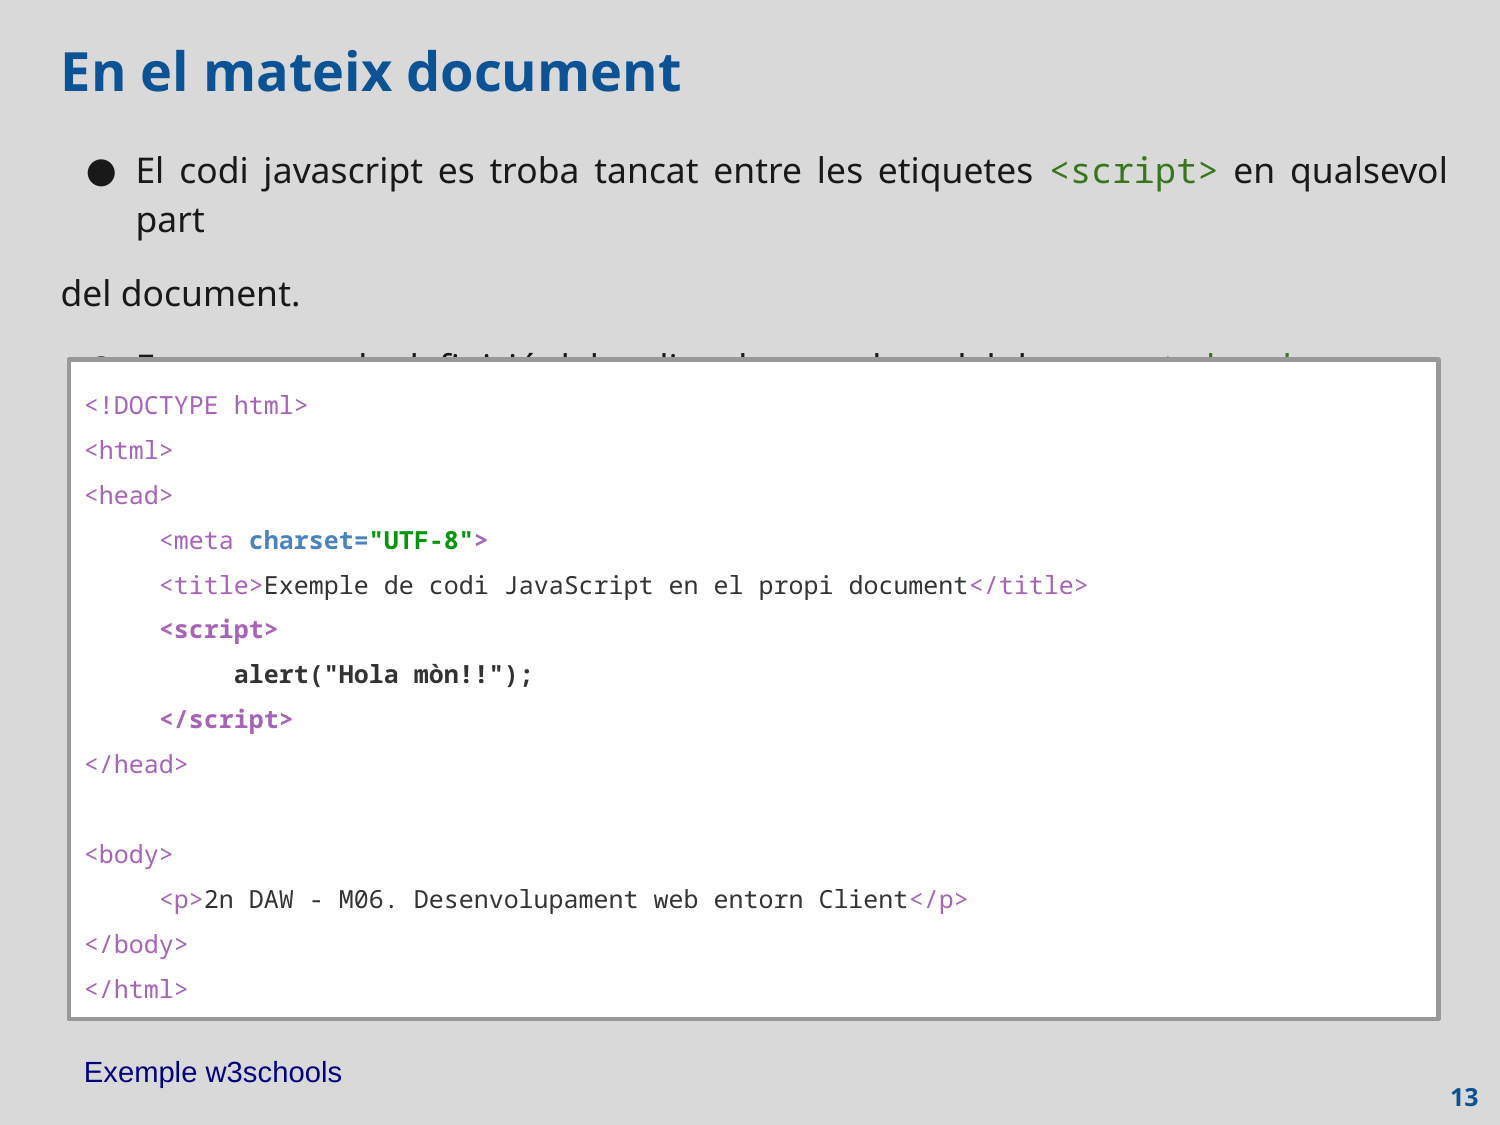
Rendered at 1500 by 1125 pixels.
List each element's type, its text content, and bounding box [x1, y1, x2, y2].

text_box Exemple w3schools [68, 1038, 681, 1095]
list El codi javascript es troba tancat entre les etiquetes <script> en qualsevol part del document. Es recomana la definició del codi en la capçalera del document <head>. [45, 126, 1464, 1049]
slide_number <número> [1395, 1072, 1494, 1125]
text_box <!DOCTYPE html> <html> <head> <meta charset="UTF-8"> <title>Exemple de codi JavaScript en el propi document</title> <script> alert("Hola mòn!!"); </script> </head> <body> <p>2n DAW - M06. Desenvolupament web entorn Client</p> </body> </html> [68, 359, 1439, 1019]
title En el mateix document [45, 18, 1439, 120]
